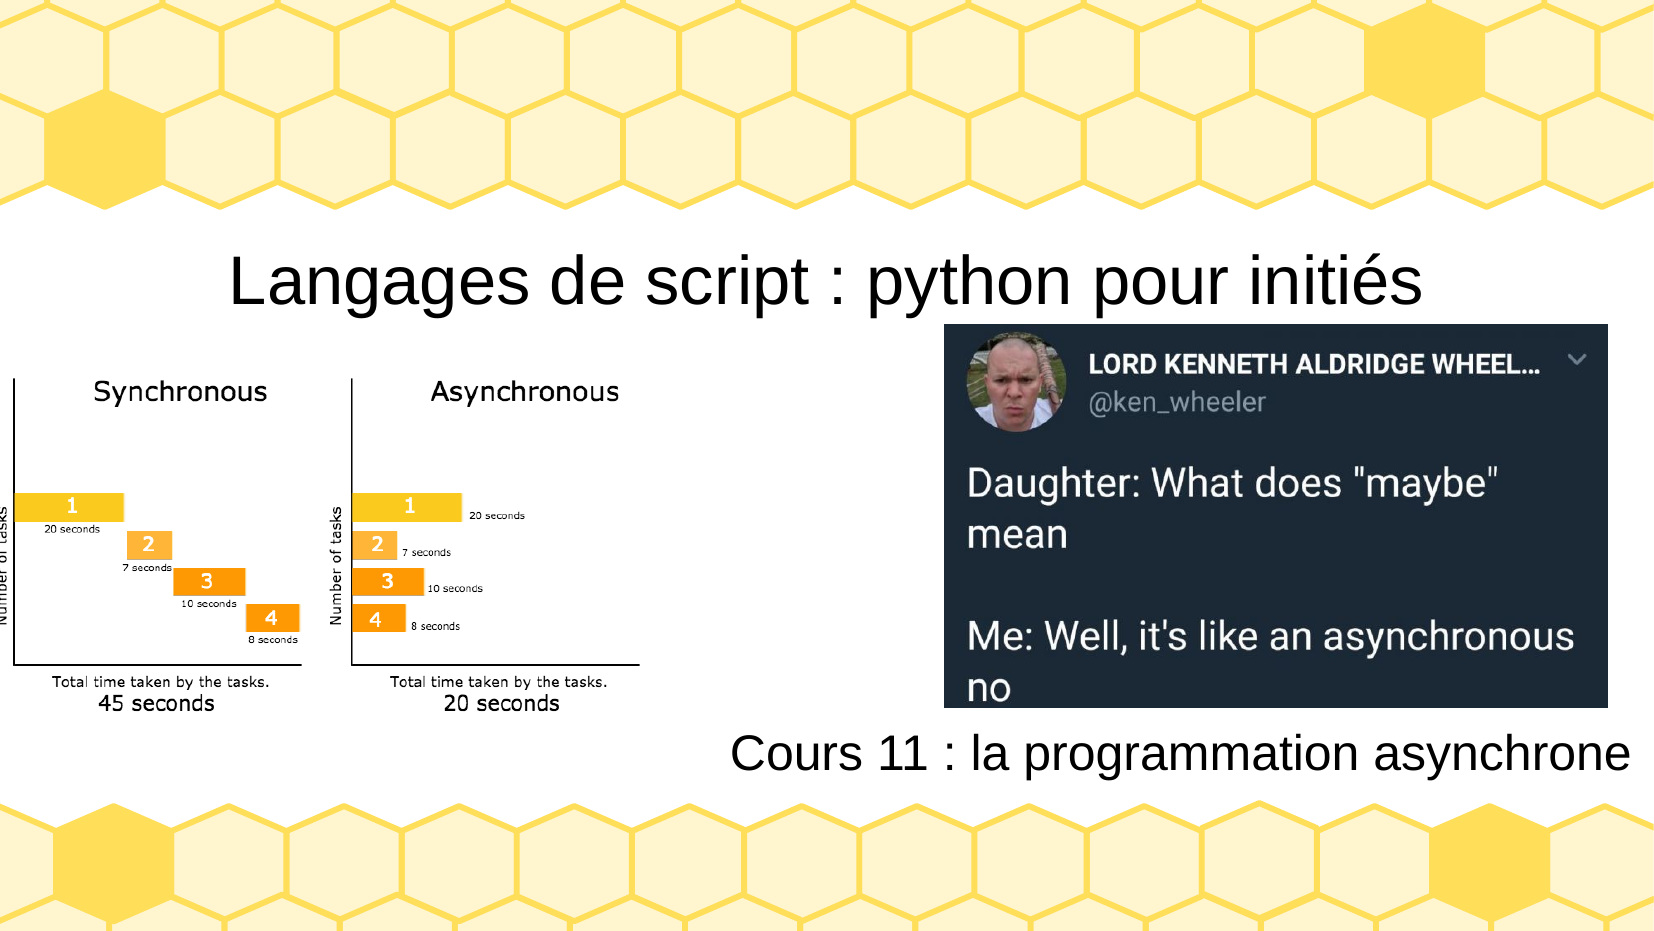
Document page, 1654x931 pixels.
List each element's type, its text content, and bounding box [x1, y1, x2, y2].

picture [0, 354, 680, 720]
picture [944, 324, 1608, 708]
subtitle Cours 11 : la programmation asynchrone [442, 679, 1654, 827]
title Langages de script : python pour initiés [88, 177, 1565, 384]
